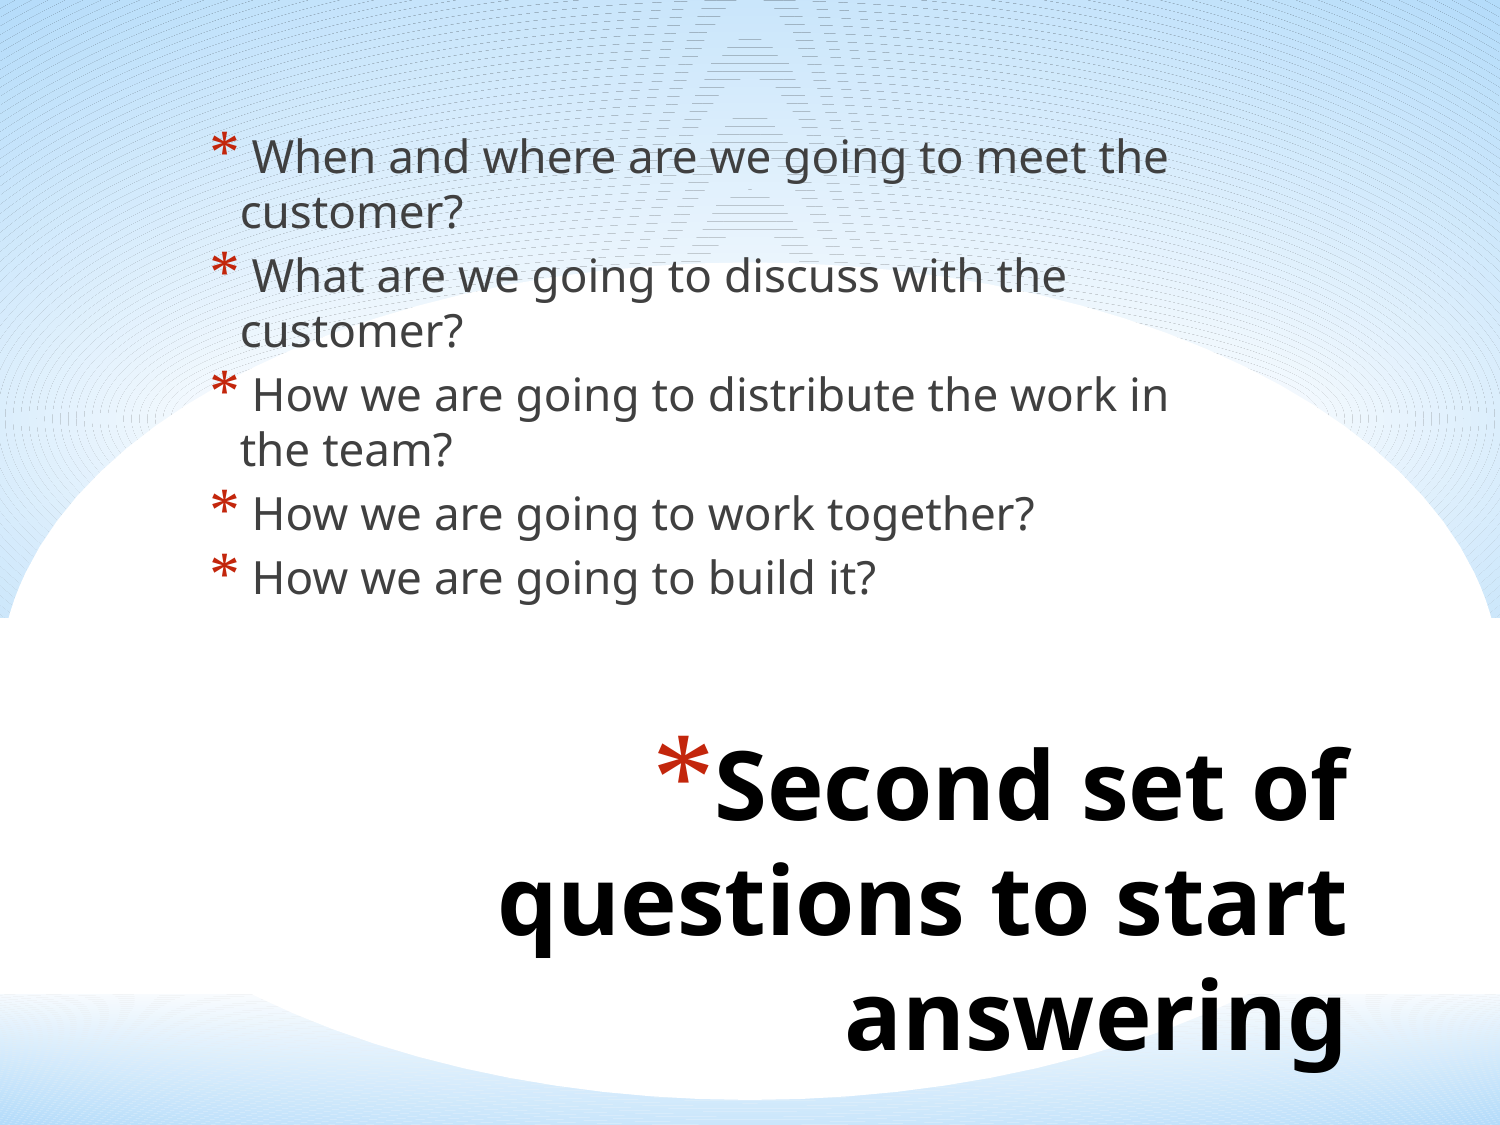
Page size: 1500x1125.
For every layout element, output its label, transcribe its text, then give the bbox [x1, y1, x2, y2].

list When and where are we going to meet the customer? What are we going to discuss with the customer? How we are going to distribute the work in the team? How we are going to work together? How we are going to build it? [187, 120, 1238, 690]
title Second set of questions to start answering [148, 717, 1363, 905]
